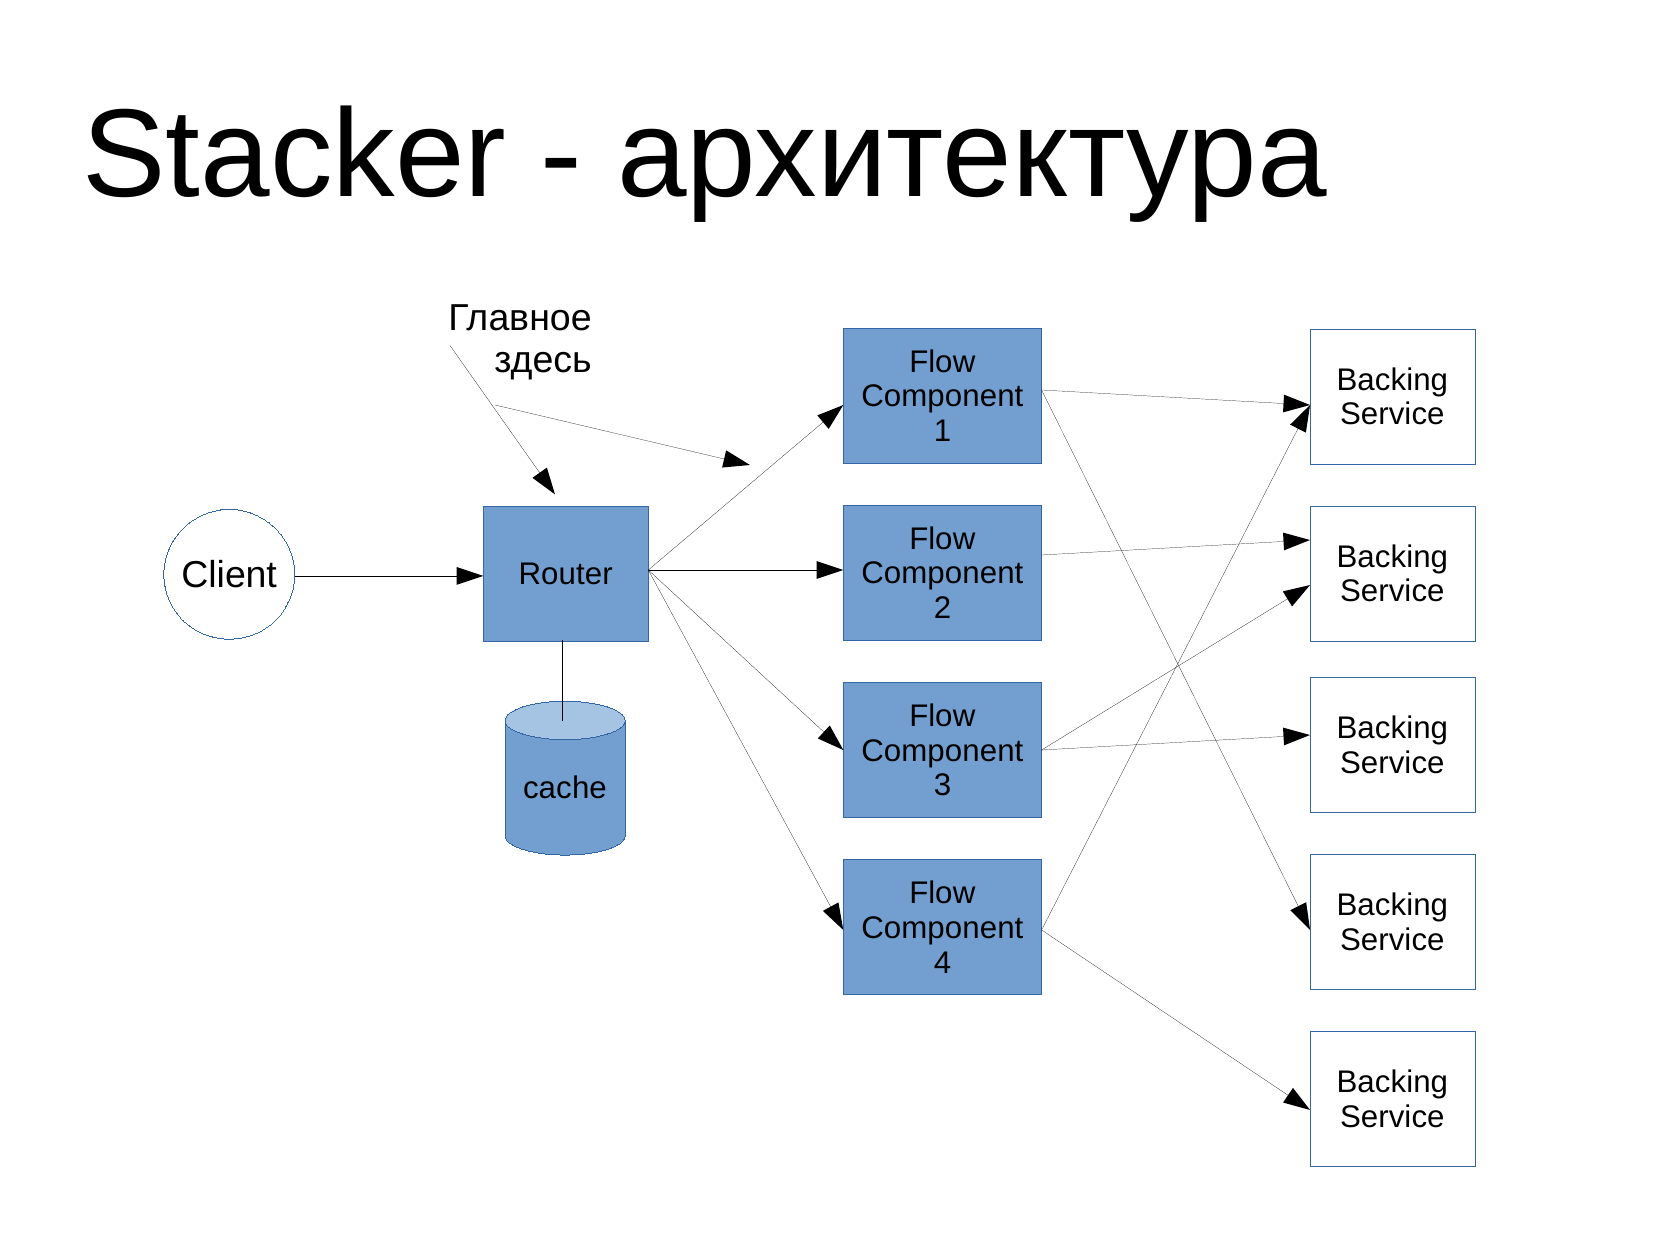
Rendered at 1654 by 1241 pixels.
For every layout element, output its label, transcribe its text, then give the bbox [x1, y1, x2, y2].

title Stacker - архитектура [82, 49, 1571, 257]
text_box Flow Component 1 [843, 328, 1042, 464]
text_box Backing Service [1310, 854, 1476, 990]
text_box Главное здесь [426, 288, 607, 388]
text_box cache [505, 722, 626, 856]
text_box Flow Component 2 [843, 505, 1042, 641]
text_box Backing Service [1310, 329, 1476, 465]
text_box Flow Component 3 [843, 682, 1042, 818]
text_box Router [483, 506, 649, 642]
text_box Flow Component 4 [843, 859, 1042, 995]
text_box Backing Service [1310, 506, 1476, 642]
text_box Backing Service [1310, 677, 1476, 813]
text_box Client [163, 509, 295, 640]
text_box Backing Service [1310, 1031, 1476, 1167]
